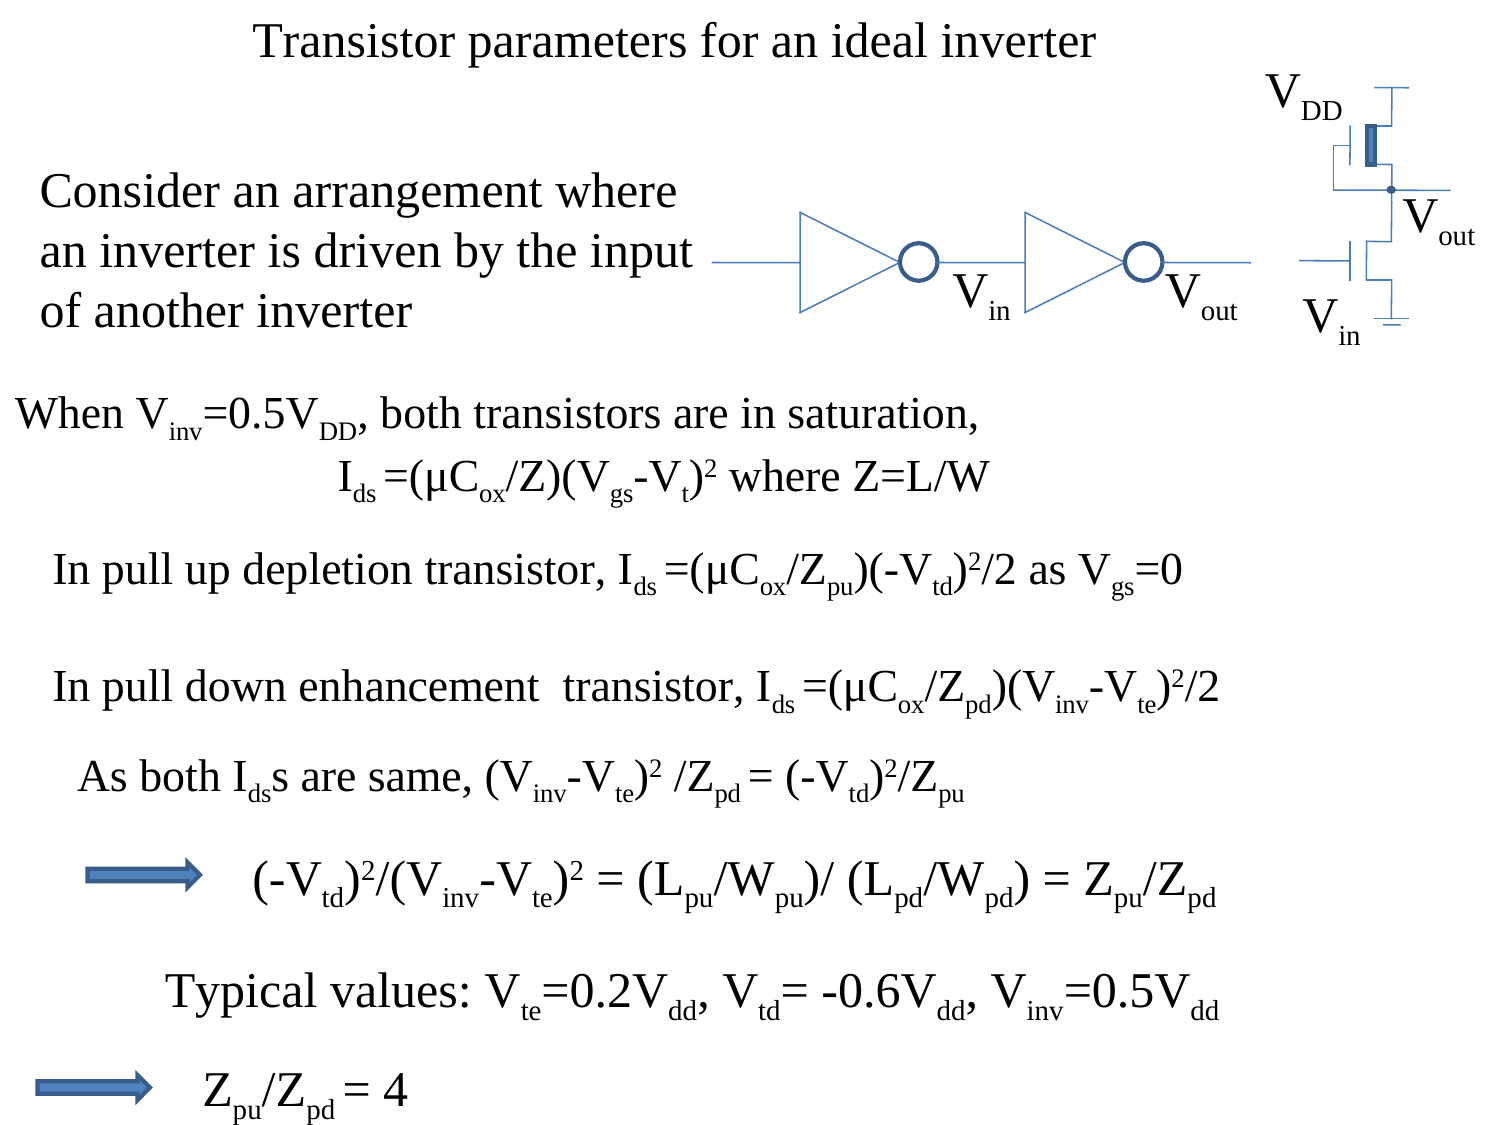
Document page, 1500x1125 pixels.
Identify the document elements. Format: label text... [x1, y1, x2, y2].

text_box VDD [1249, 49, 1413, 134]
text_box As both Idss are same, (Vinv-Vte)2 /Zpd = (-Vtd)2/Zpu [62, 737, 1388, 816]
text_box [37, 1074, 151, 1101]
text_box [899, 243, 937, 281]
text_box [87, 862, 201, 888]
text_box [1366, 126, 1376, 165]
text_box Zpu/Zpd = 4 [187, 1049, 850, 1125]
text_box Vin [937, 249, 1101, 334]
text_box In pull up depletion transistor, Ids =(μCox/Zpu)(-Vtd)2/2 as Vgs=0 In pull down enhancement transistor, Ids =(μCox/Zpd)(Vinv-Vte)2/2 [37, 530, 1388, 727]
text_box [1124, 243, 1158, 281]
text_box When Vinv=0.5VDD, both transistors are in saturation, Ids =(μCox/Z)(Vgs-Vt)2 where Z=L/W [0, 374, 1051, 516]
text_box Consider an arrangement where an inverter is driven by the input of another inverter [24, 149, 751, 346]
text_box (-Vtd)2/(Vinv-Vte)2 = (Lpu/Wpu)/ (Lpd/Wpd) = Zpu/Zpd [237, 837, 1300, 922]
text_box Vout [1387, 174, 1500, 259]
text_box Vout [1149, 249, 1313, 334]
text_box Vin [1287, 274, 1450, 359]
text_box Typical values: Vte=0.2Vdd, Vtd= -0.6Vdd, Vinv=0.5Vdd [150, 949, 1426, 1034]
text_box Transistor parameters for an ideal inverter [237, 0, 1351, 76]
